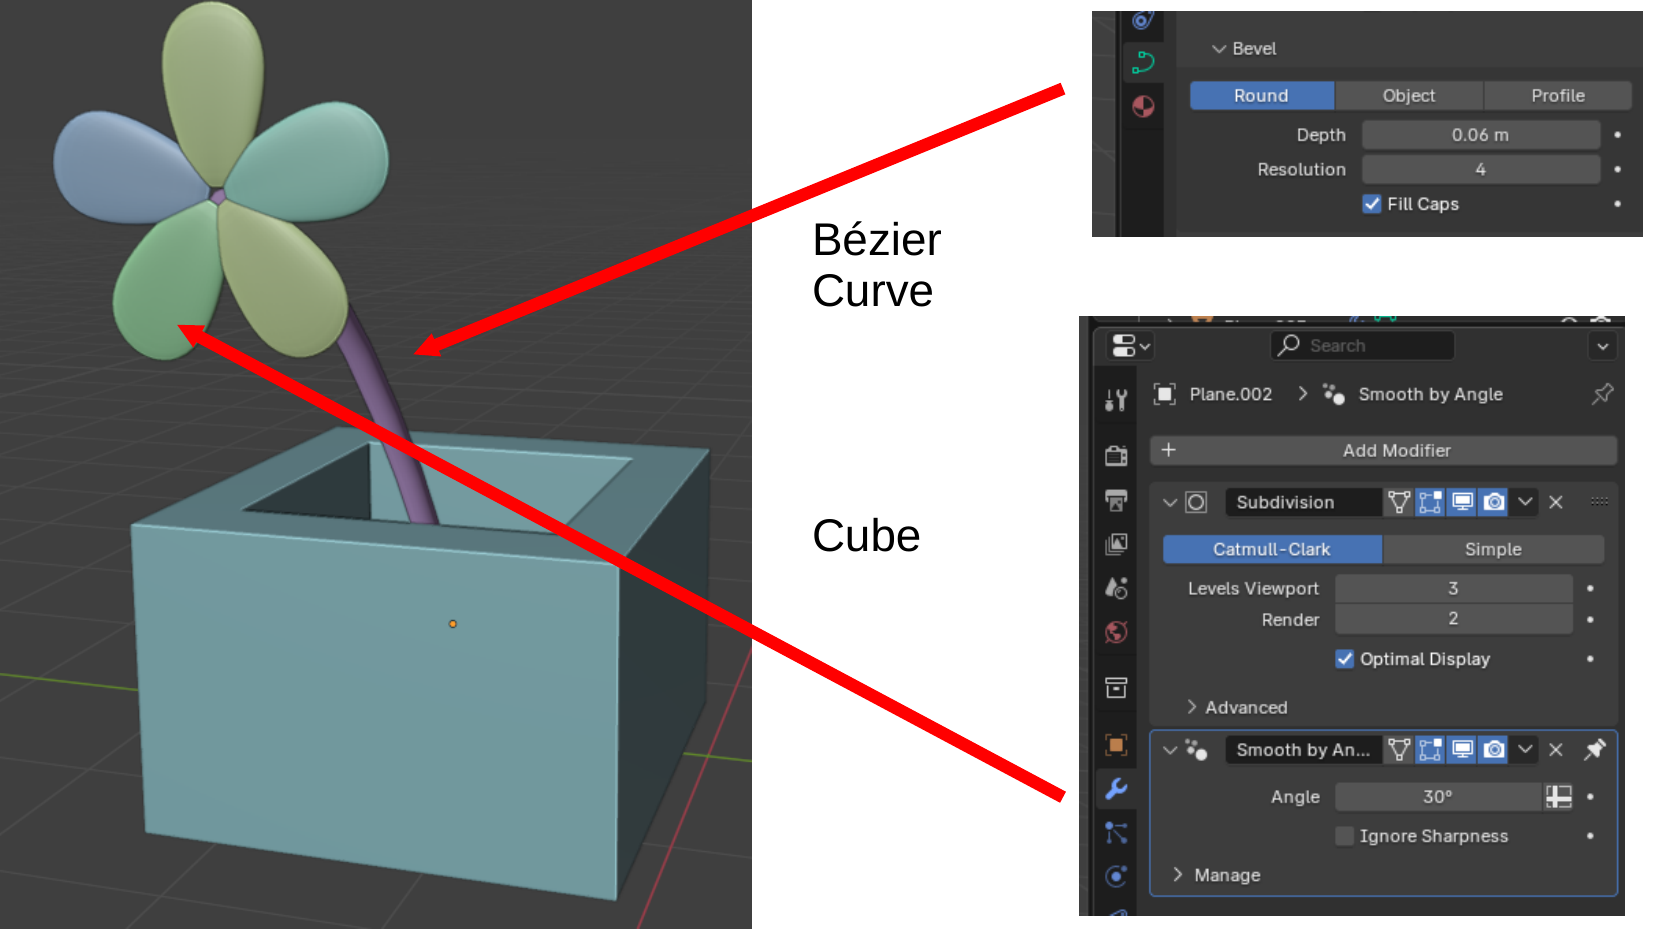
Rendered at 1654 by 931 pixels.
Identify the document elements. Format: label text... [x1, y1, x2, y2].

text_box Cube [797, 502, 975, 569]
text_box BézierCurve [797, 206, 975, 273]
picture [0, 0, 752, 929]
picture [1092, 11, 1645, 237]
picture [1079, 316, 1625, 916]
